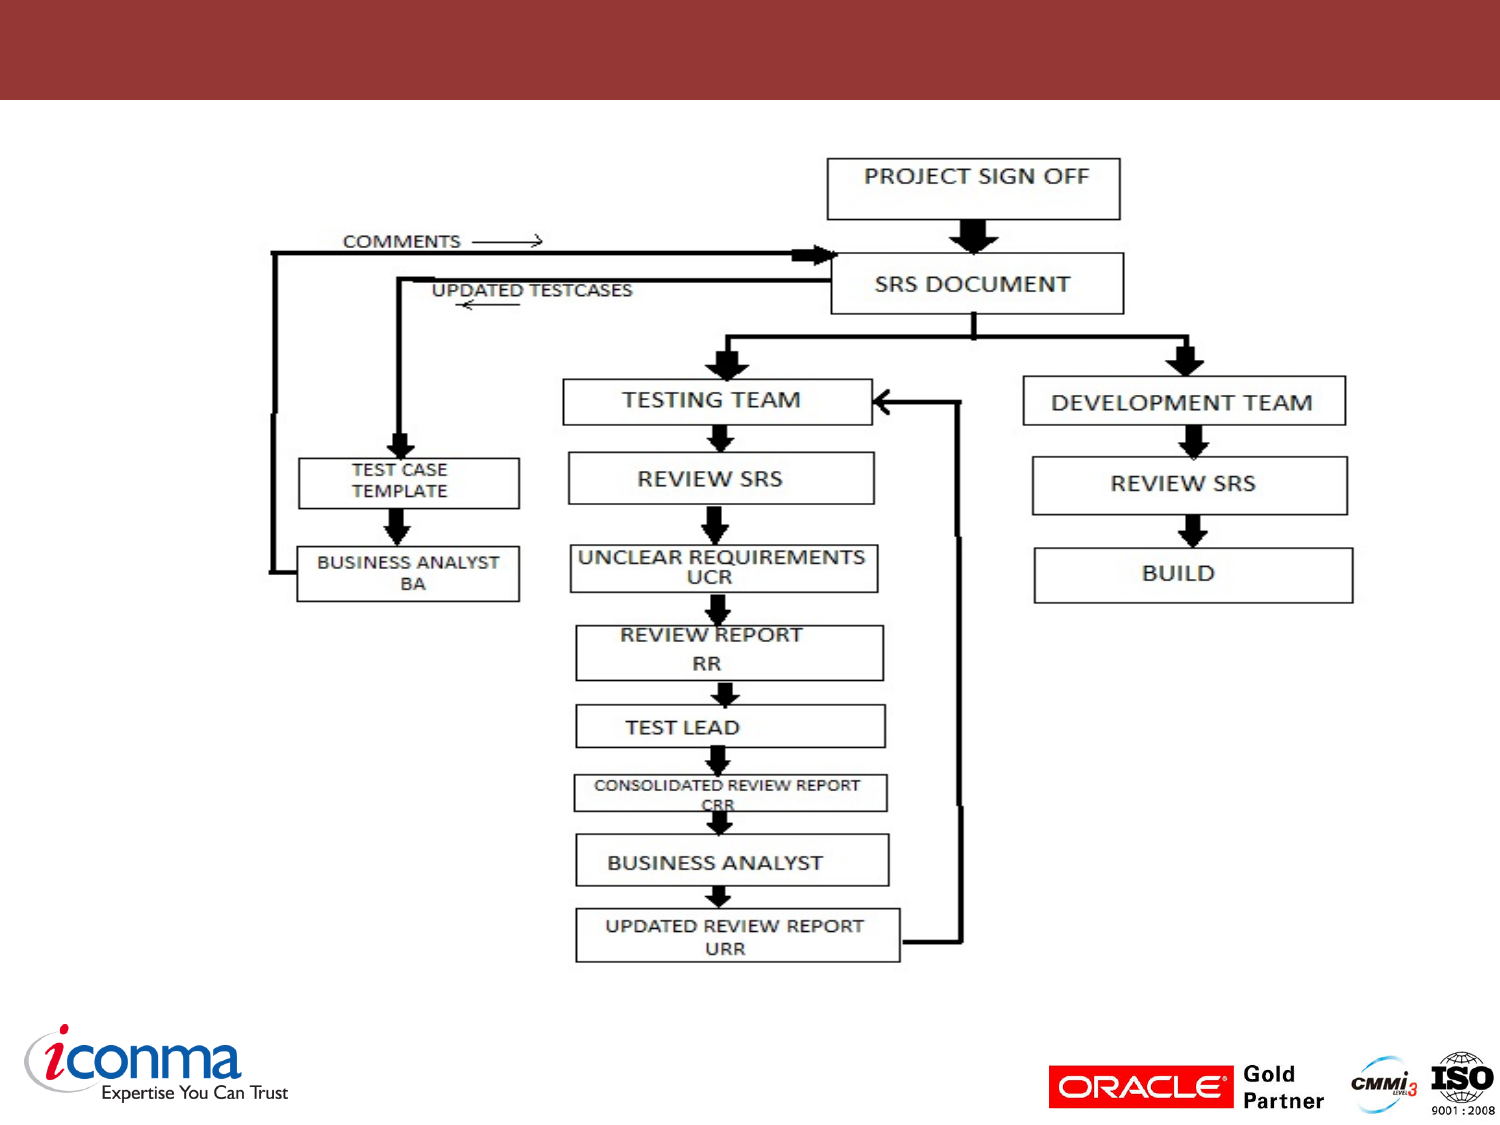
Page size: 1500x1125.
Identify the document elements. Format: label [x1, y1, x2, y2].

picture [24, 1024, 288, 1103]
picture [1049, 1064, 1325, 1110]
picture [258, 108, 1441, 1004]
picture [1346, 1047, 1497, 1123]
